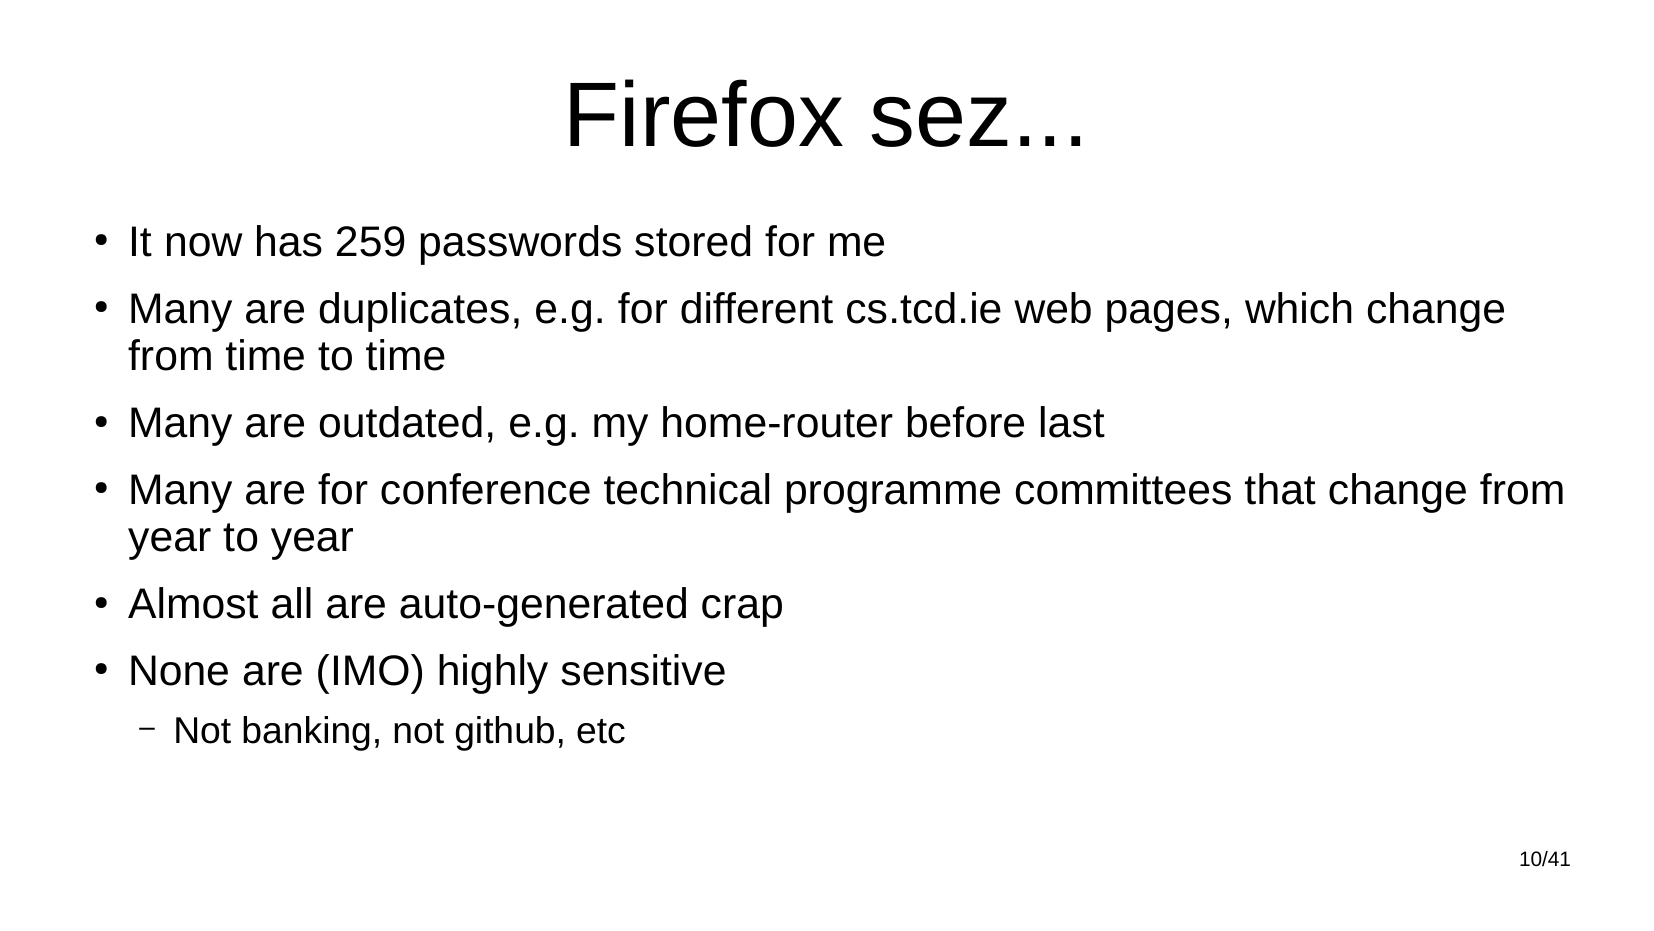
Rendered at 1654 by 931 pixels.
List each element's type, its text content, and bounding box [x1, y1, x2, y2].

list It now has 259 passwords stored for me Many are duplicates, e.g. for different cs.tcd.ie web pages, which change from time to time Many are outdated, e.g. my home-router before last Many are for conference technical programme committees that change from year to year Almost all are auto-generated crap None are (IMO) highly sensitive Not banking, not github, etc [82, 217, 1571, 758]
title Firefox sez... [82, 37, 1571, 193]
